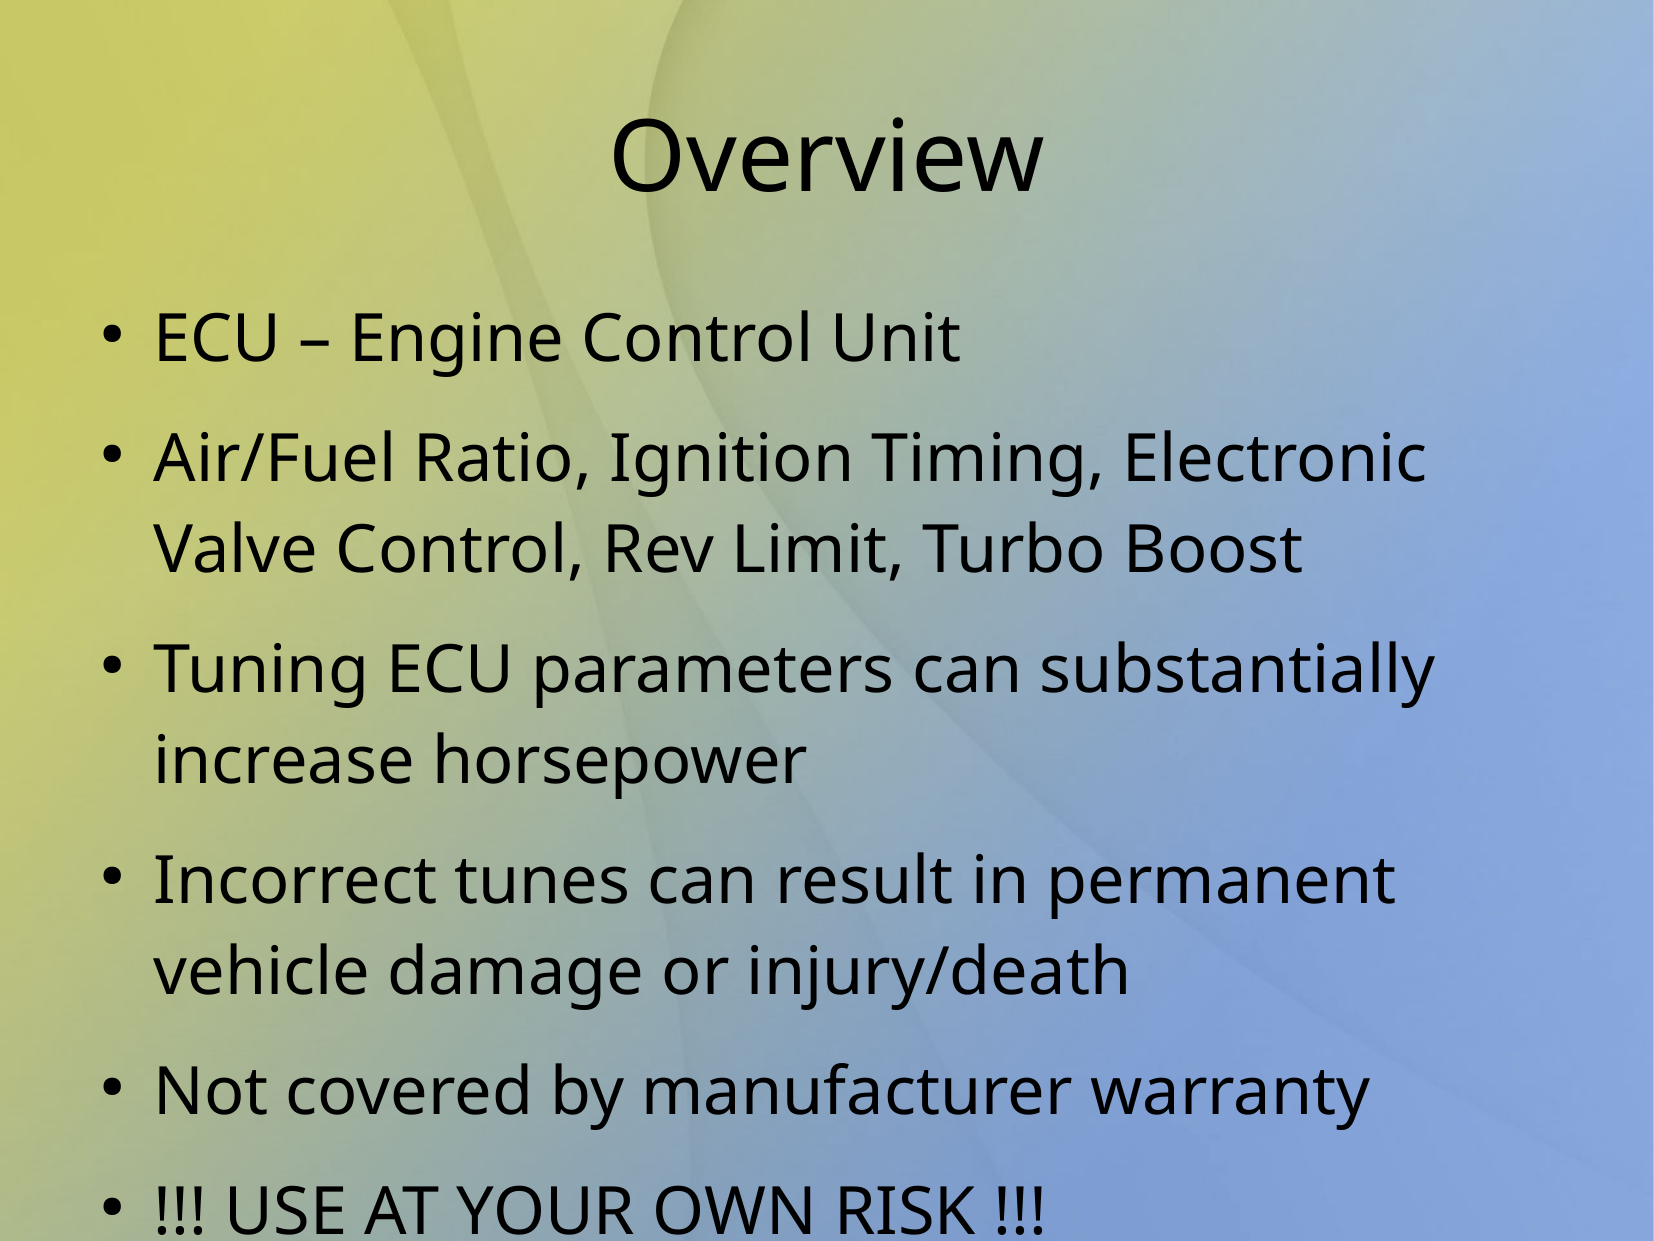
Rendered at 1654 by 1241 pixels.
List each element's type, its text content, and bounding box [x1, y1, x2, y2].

list ECU – Engine Control Unit Air/Fuel Ratio, Ignition Timing, Electronic Valve Control, Rev Limit, Turbo Boost Tuning ECU parameters can substantially increase horsepower Incorrect tunes can result in permanent vehicle damage or injury/death Not covered by manufacturer warranty !!! USE AT YOUR OWN RISK !!! [82, 290, 1571, 1171]
title Overview [82, 49, 1571, 257]
picture [0, 0, 1654, 1241]
